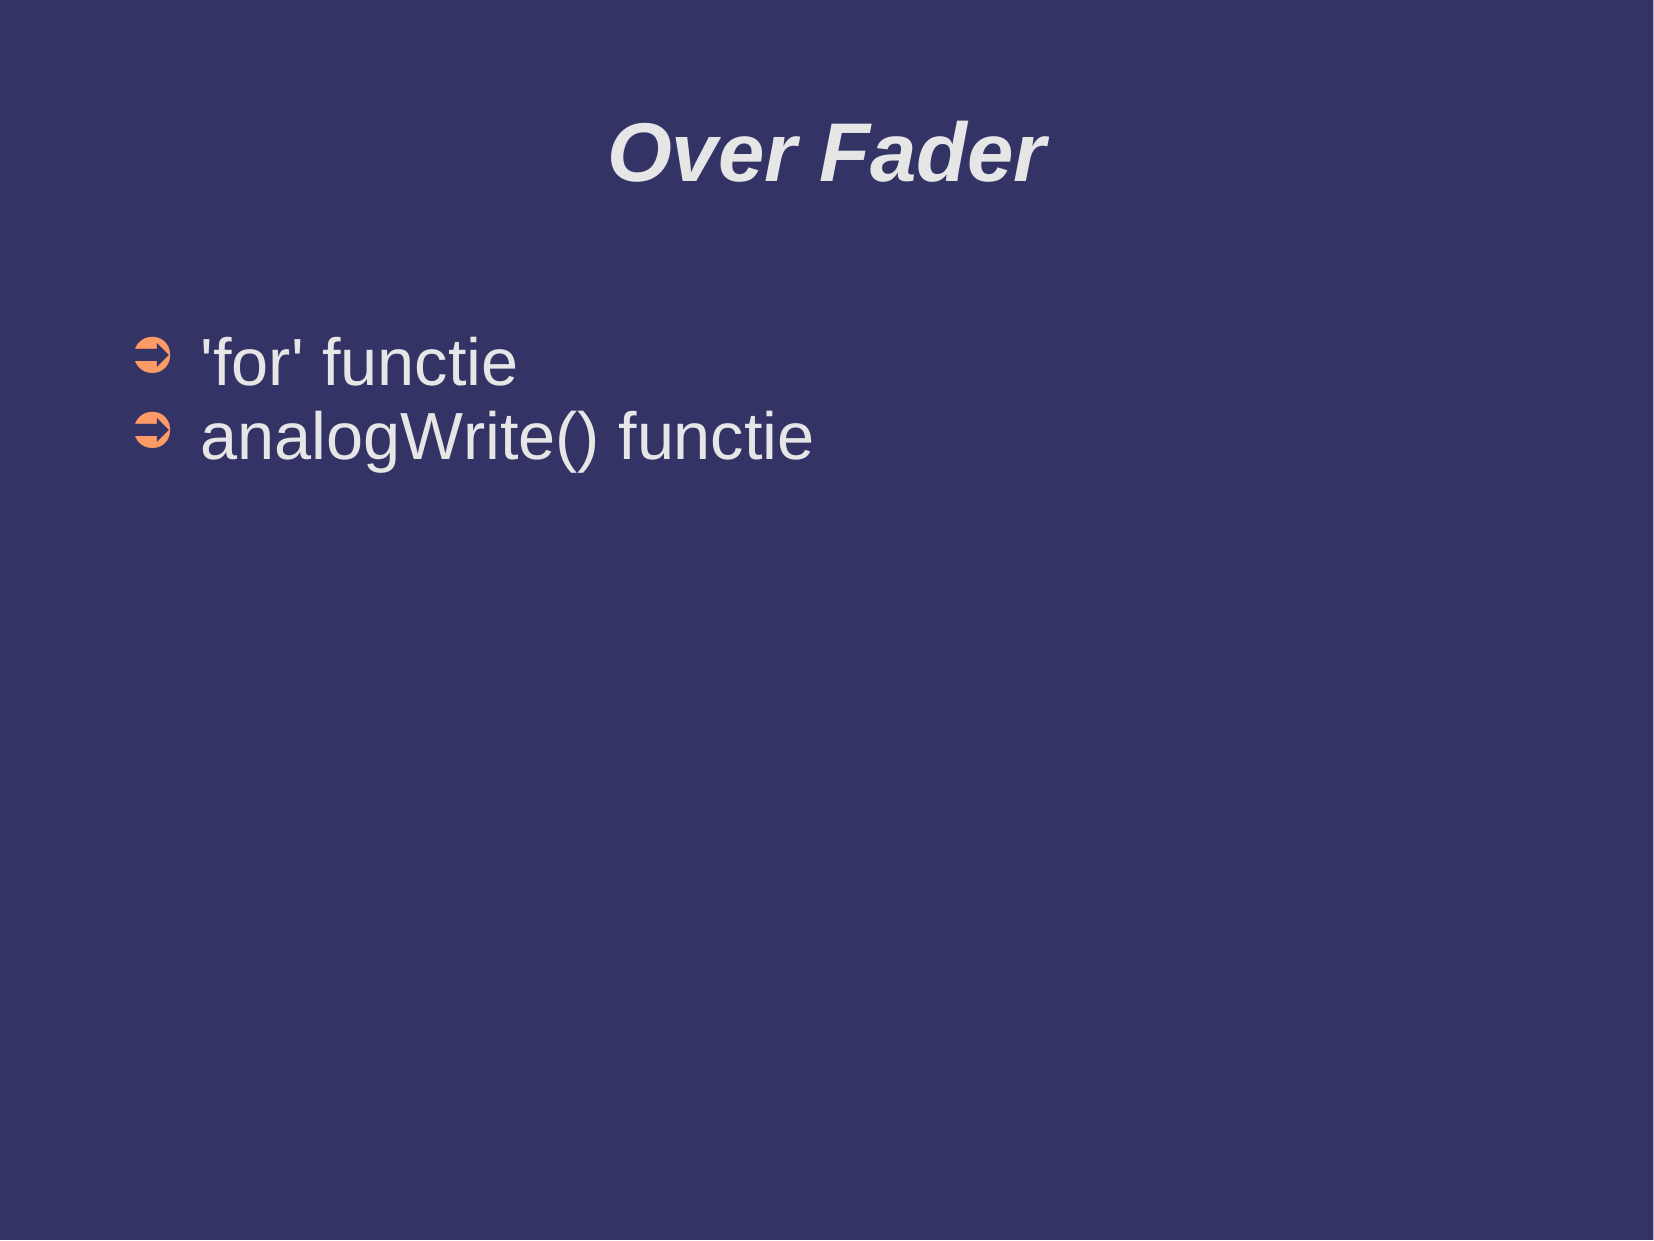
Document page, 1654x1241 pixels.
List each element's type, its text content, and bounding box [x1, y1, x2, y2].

list 'for' functie analogWrite() functie [118, 324, 1571, 1004]
title Over Fader [82, 49, 1571, 257]
